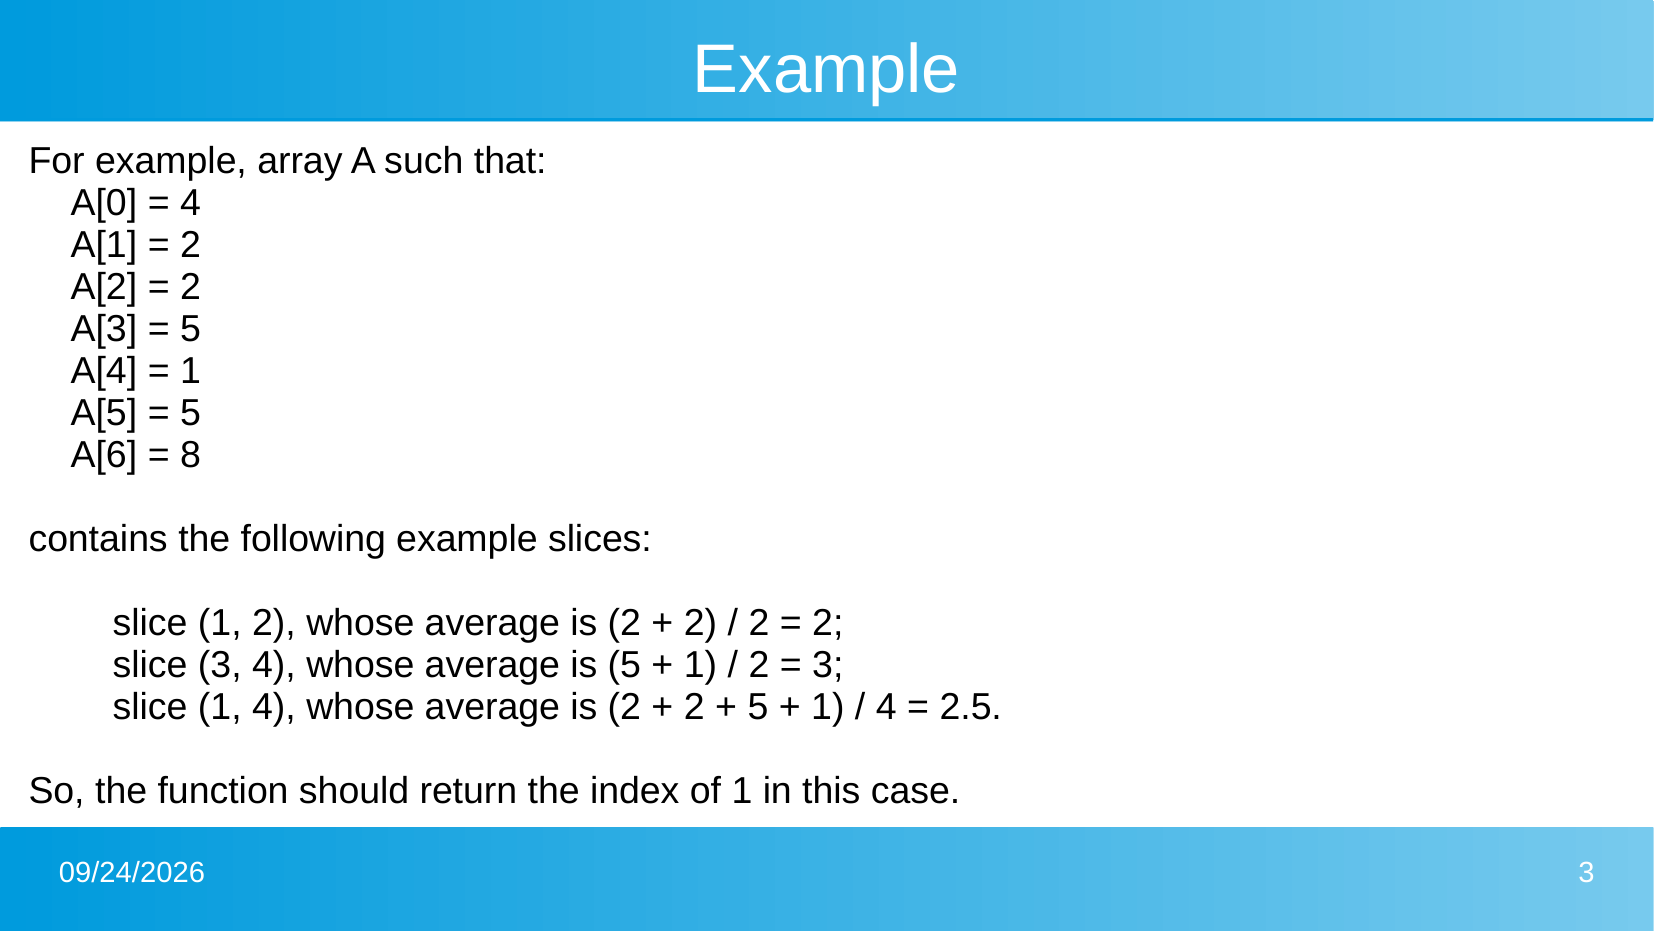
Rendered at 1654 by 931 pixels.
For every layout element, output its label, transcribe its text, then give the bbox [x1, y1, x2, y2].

text_box For example, array A such that: A[0] = 4 A[1] = 2 A[2] = 2 A[3] = 5 A[4] = 1 A[5] = 5 A[6] = 8 contains the following example slices: slice (1, 2), whose average is (2 + 2) / 2 = 2; slice (3, 4), whose average is (5 + 1) / 2 = 3; slice (1, 4), whose average is (2 + 2 + 5 + 1) / 4 = 2.5. So, the function should return the index of 1 in this case. [13, 132, 1589, 861]
title Example [59, 29, 1595, 108]
